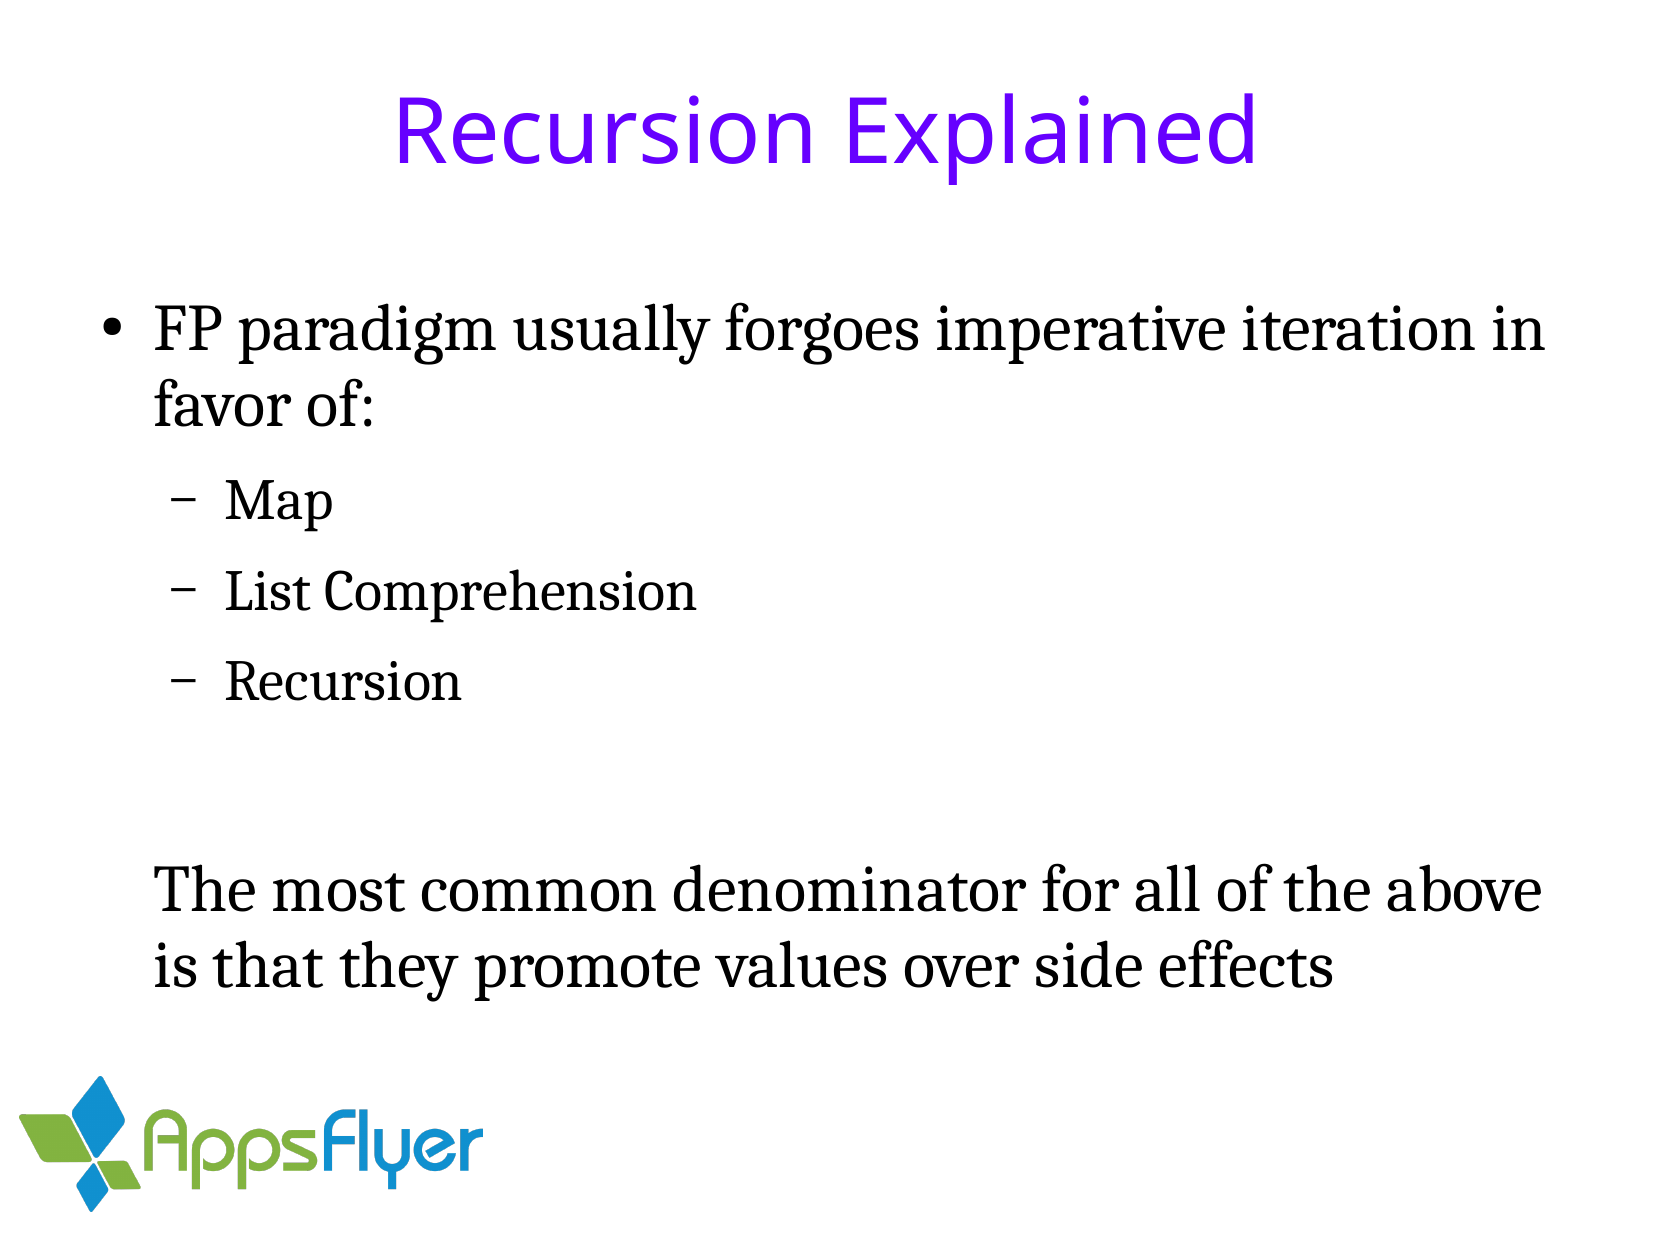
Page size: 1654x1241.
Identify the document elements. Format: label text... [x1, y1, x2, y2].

list FP paradigm usually forgoes imperative iteration in favor of: Map List Comprehension Recursion The most common denominator for all of the above is that they promote values over side effects [82, 290, 1571, 1010]
title Recursion Explained [0, 0, 1654, 257]
picture [19, 1076, 483, 1213]
